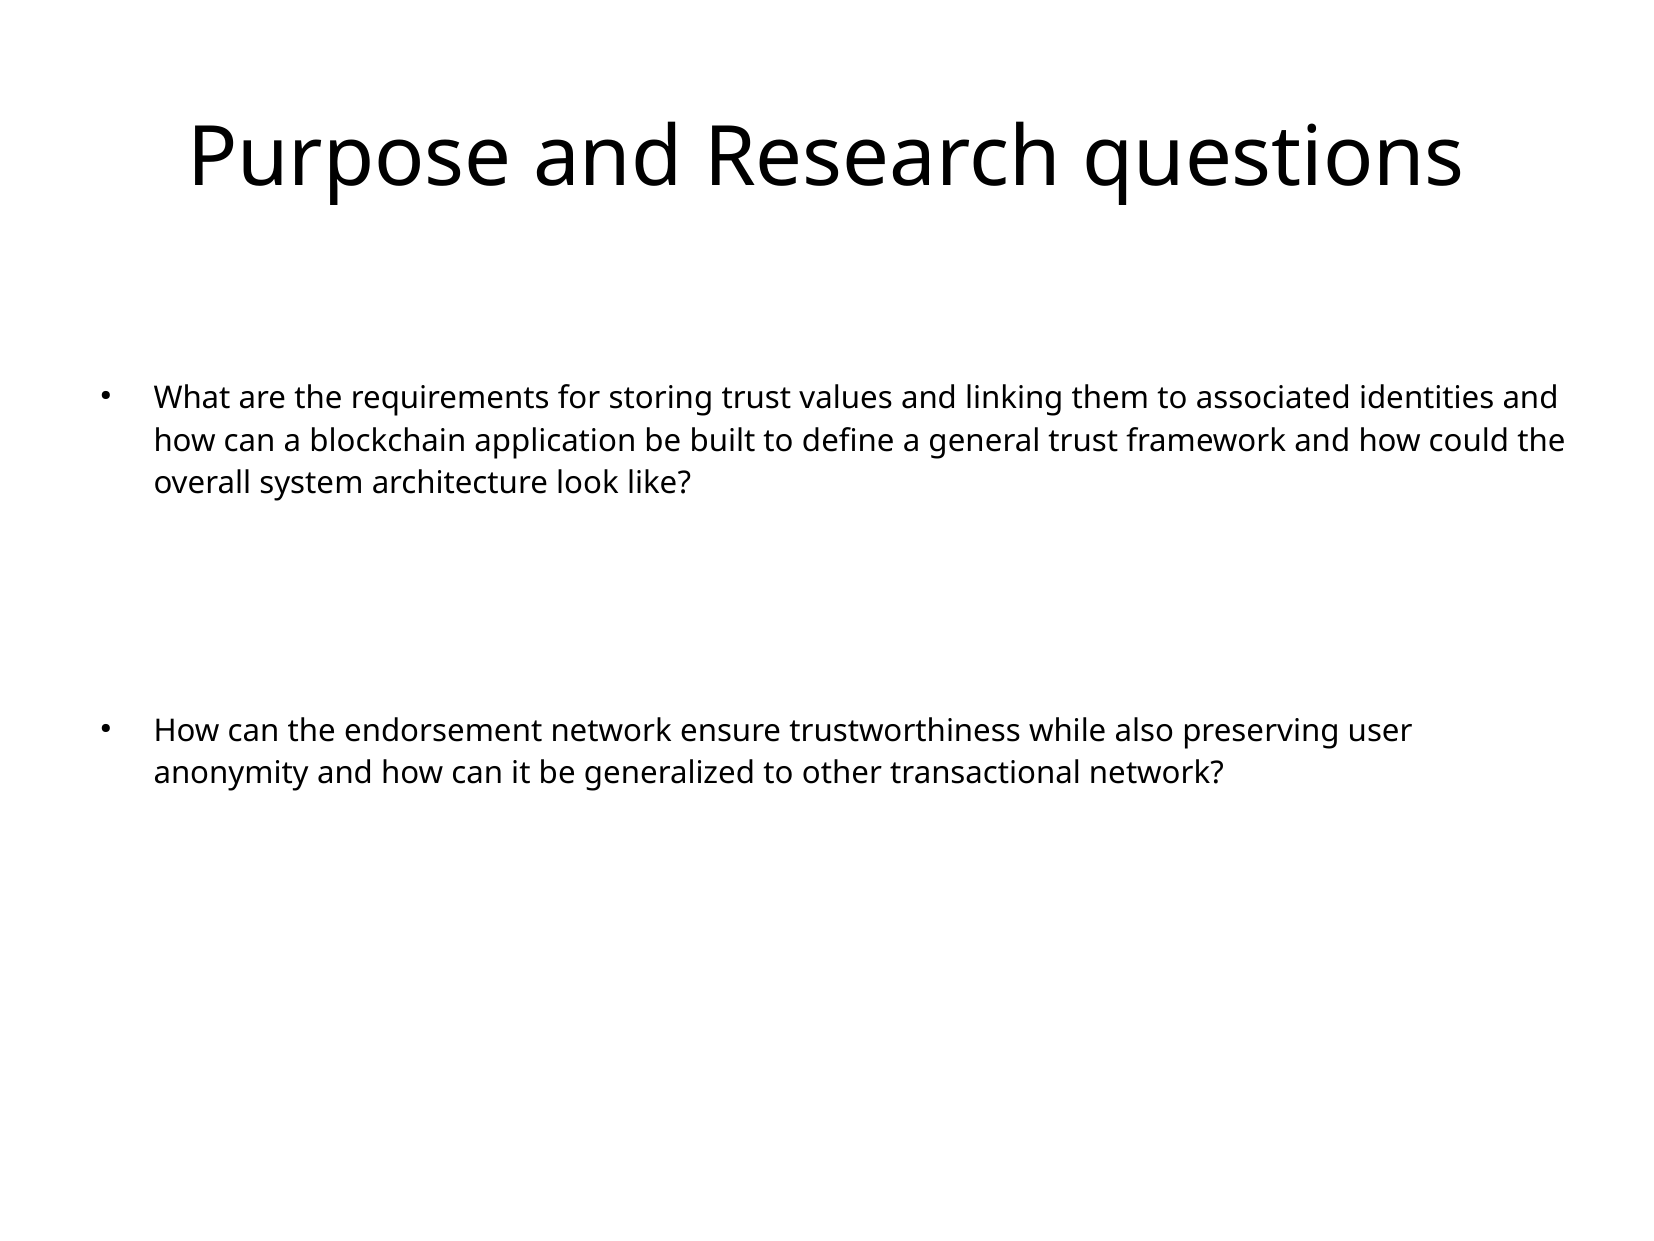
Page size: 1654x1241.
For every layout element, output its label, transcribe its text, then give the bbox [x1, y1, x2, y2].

title Purpose and Research questions [82, 49, 1571, 257]
list What are the requirements for storing trust values and linking them to associated identities and how can a blockchain application be built to define a general trust framework and how could the overall system architecture look like? How can the endorsement network ensure trustworthiness while also preserving user anonymity and how can it be generalized to other transactional network? [82, 290, 1571, 1010]
